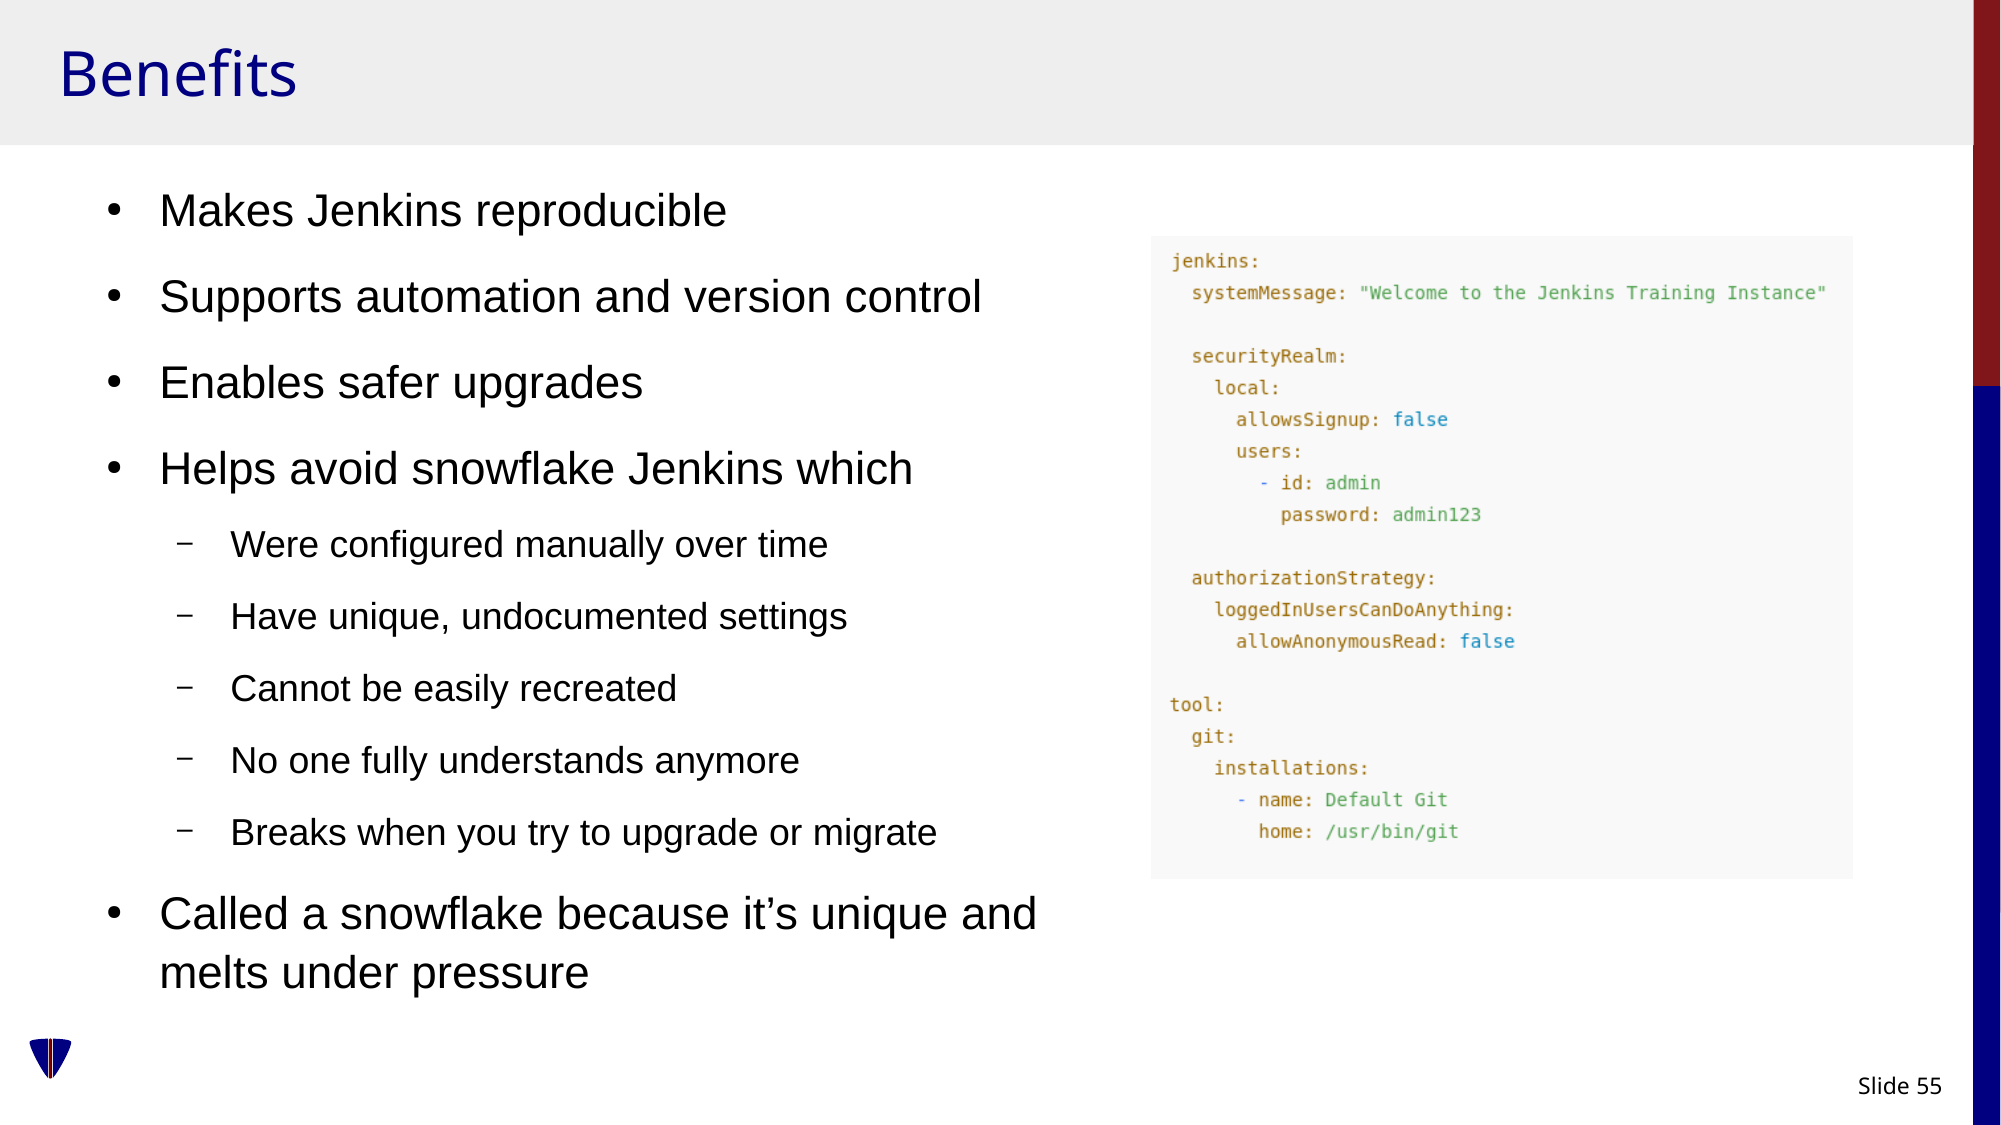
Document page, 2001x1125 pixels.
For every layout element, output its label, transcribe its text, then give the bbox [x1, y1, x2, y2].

list Makes Jenkins reproducible Supports automation and version control Enables safer upgrades Helps avoid snowflake Jenkins which Were configured manually over time Have unique, undocumented settings Cannot be easily recreated No one fully understands anymore Breaks when you try to upgrade or migrate Called a snowflake because it’s unique and melts under pressure [88, 177, 1123, 1034]
title Benefits [0, 0, 1974, 146]
picture [1151, 236, 1853, 879]
